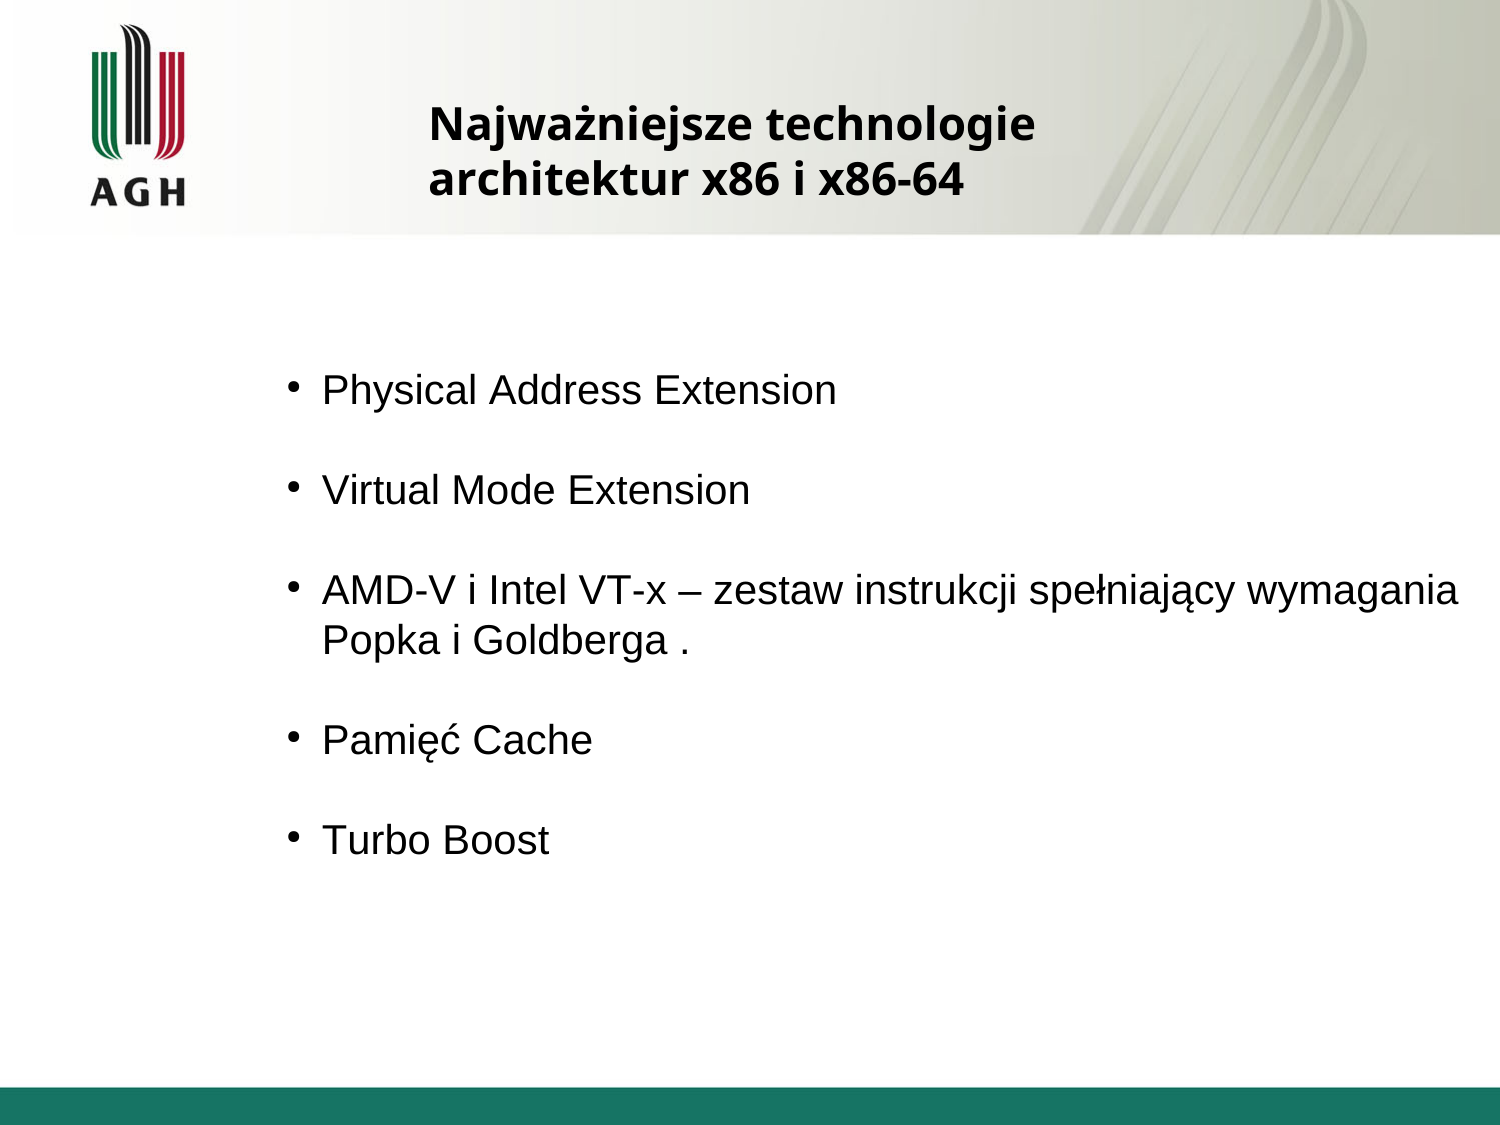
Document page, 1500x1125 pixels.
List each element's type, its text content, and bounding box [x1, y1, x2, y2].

text_box Physical Address Extension Virtual Mode Extension AMD-V i Intel VT-x – zestaw instrukcji spełniający wymagania Popka i Goldberga . Pamięć Cache Turbo Boost [200, 295, 1489, 921]
picture [0, 0, 1500, 1125]
title Najważniejsze technologie architektur x86 i x86-64 [413, 87, 1394, 213]
